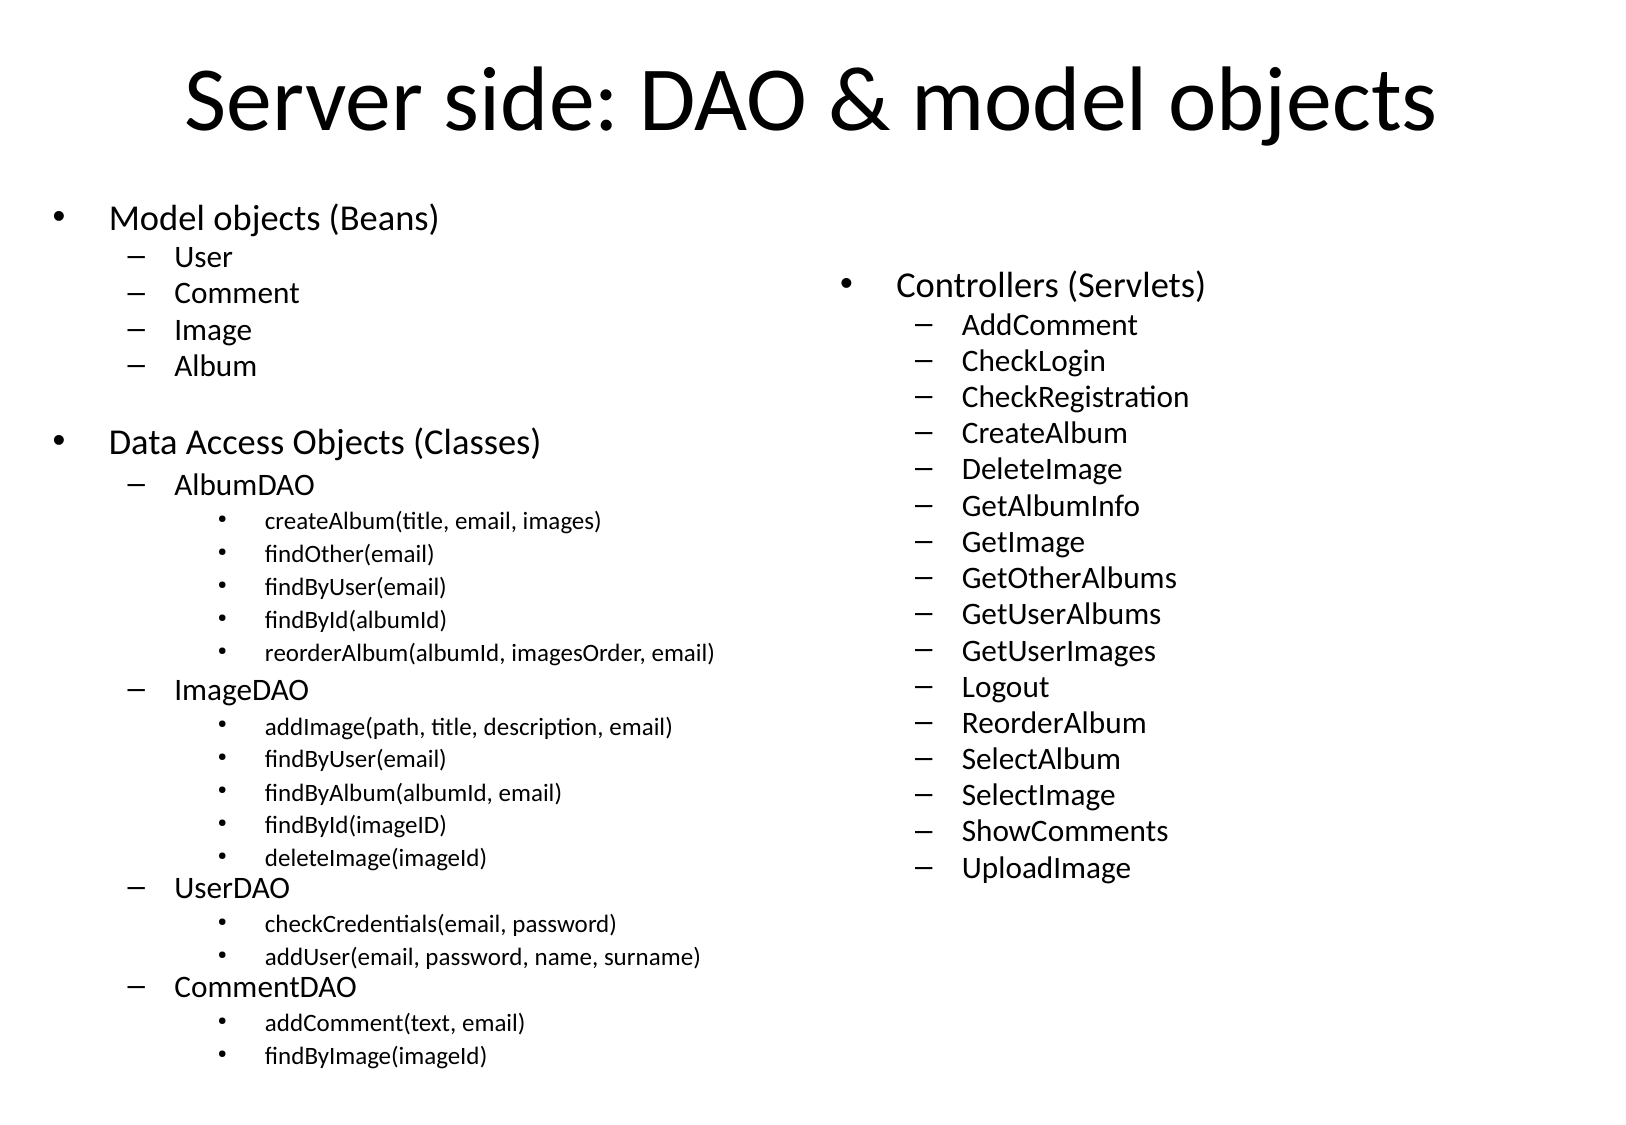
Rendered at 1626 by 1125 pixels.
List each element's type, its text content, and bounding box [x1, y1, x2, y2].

list Model objects (Beans) User Comment Image Album Data Access Objects (Classes) AlbumDAO createAlbum(title, email, images) findOther(email) findByUser(email) findById(albumId) reorderAlbum(albumId, imagesOrder, email) ImageDAO addImage(path, title, description, email) findByUser(email) findByAlbum(albumId, email) findById(imageID) deleteImage(imageId) UserDAO checkCredentials(email, password) addUser(email, password, name, surname) CommentDAO addComment(text, email) findByImage(imageId) [37, 195, 805, 1088]
title Server side: DAO & model objects [81, 0, 1544, 188]
list Controllers (Servlets) AddComment CheckLogin CheckRegistration CreateAlbum DeleteImage GetAlbumInfo GetImage GetOtherAlbums GetUserAlbums GetUserImages Logout ReorderAlbum SelectAlbum SelectImage ShowComments UploadImage [825, 262, 1593, 1005]
